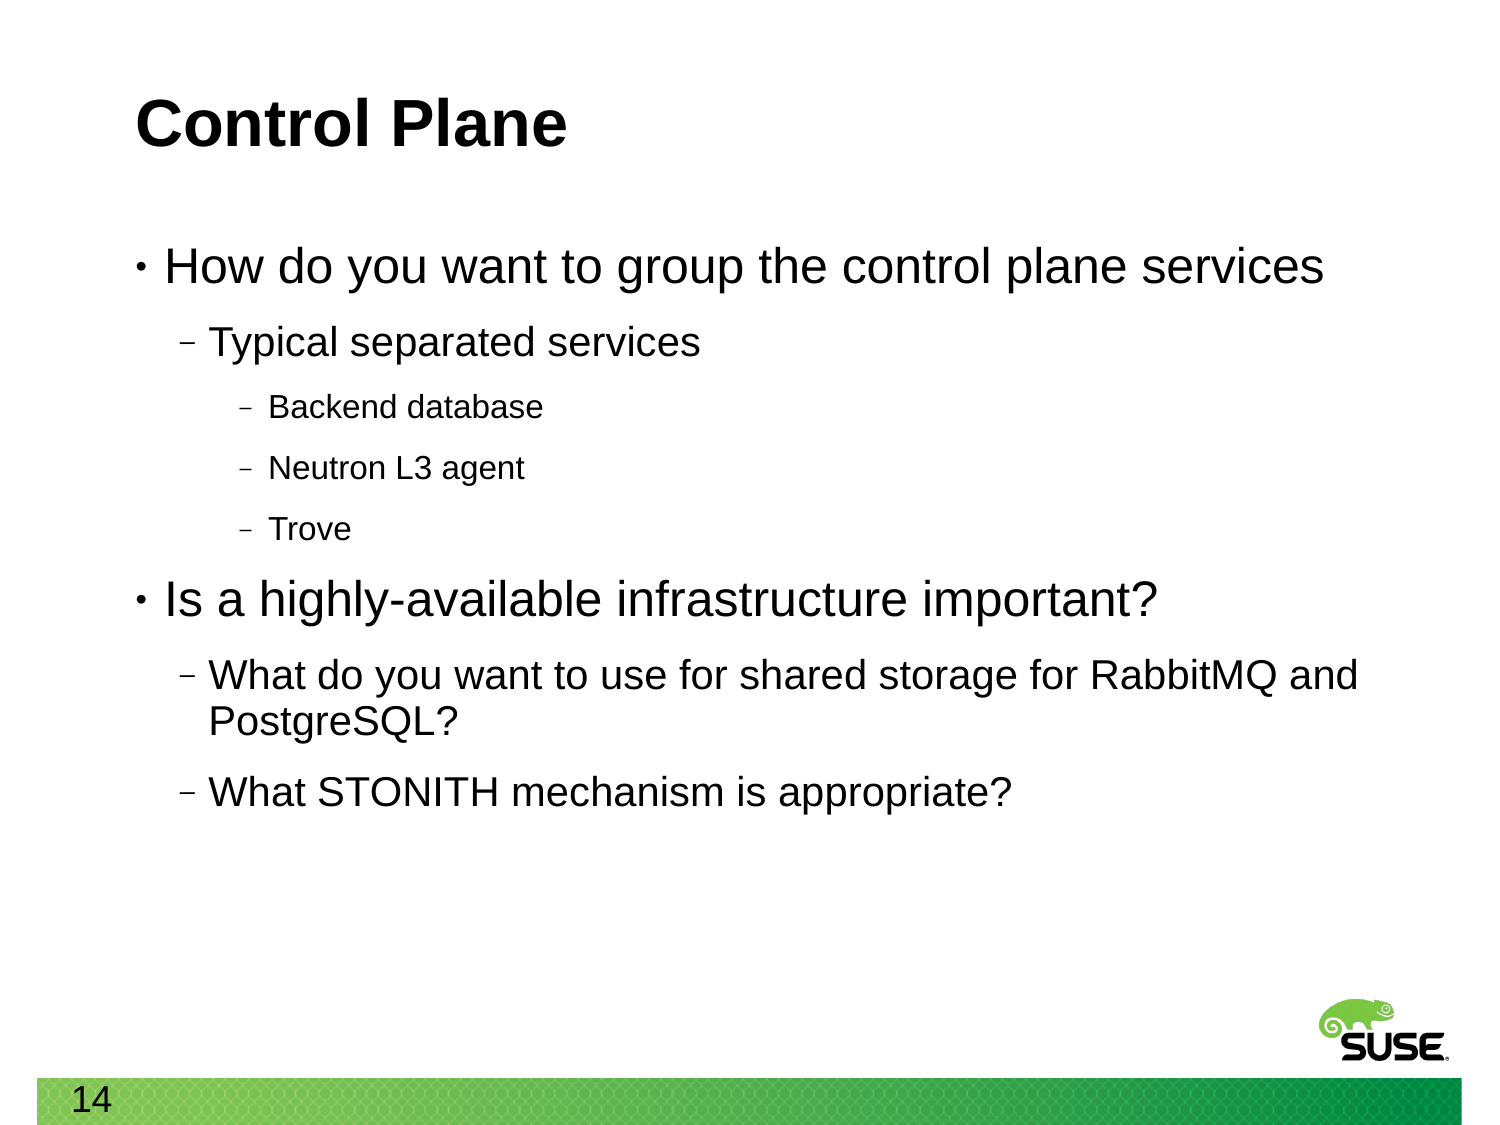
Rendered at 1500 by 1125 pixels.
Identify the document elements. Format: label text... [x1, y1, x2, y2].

picture [37, 1078, 1462, 1125]
title Control Plane [135, 41, 1372, 204]
list How do you want to group the control plane services Typical separated services Backend database Neutron L3 agent Trove Is a highly-available infrastructure important? What do you want to use for shared storage for RabbitMQ and PostgreSQL? What STONITH mechanism is appropriate? [135, 238, 1372, 982]
picture [1319, 999, 1449, 1061]
